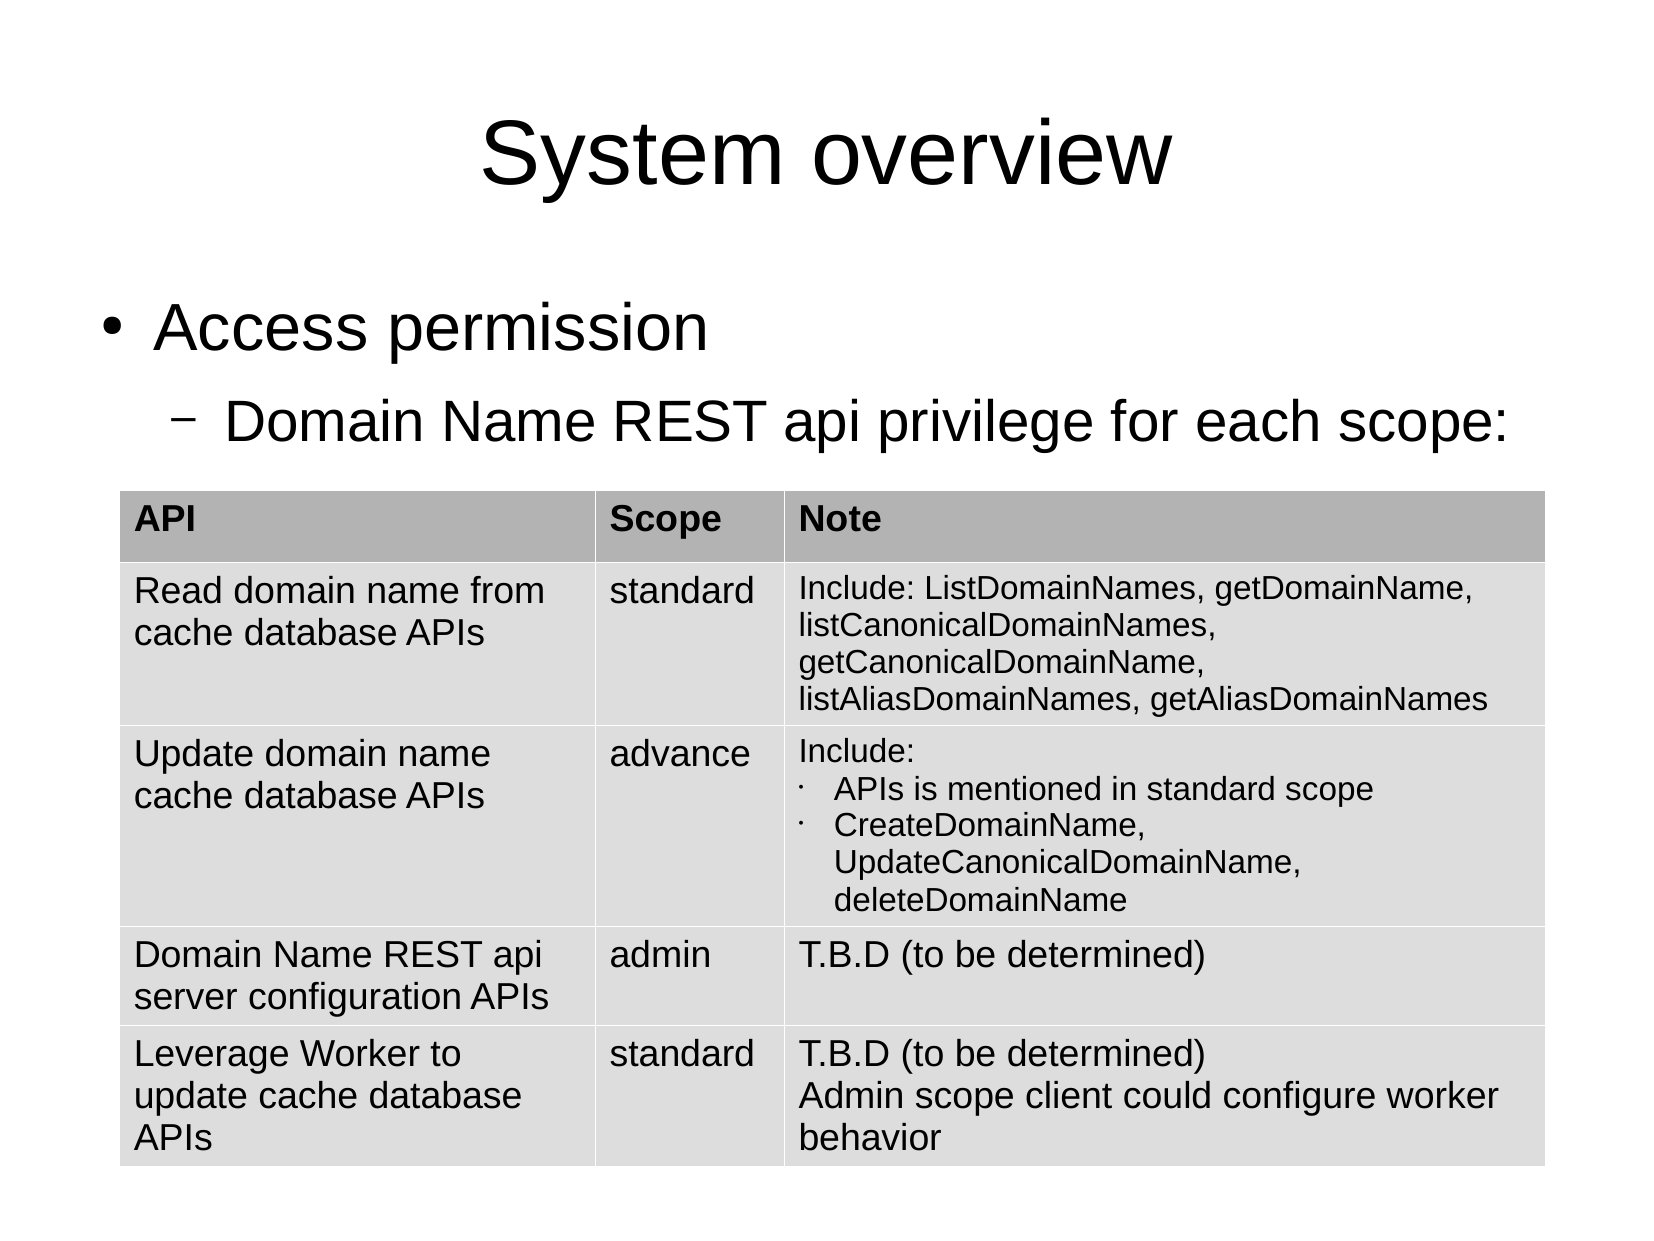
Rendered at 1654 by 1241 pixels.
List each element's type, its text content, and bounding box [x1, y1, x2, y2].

table_header API [120, 491, 595, 562]
table_cell standard [596, 563, 784, 725]
table_cell Read domain name from cache database APIs [120, 563, 595, 725]
table_header Note [785, 491, 1545, 562]
table_cell Include: APIs is mentioned in standard scope CreateDomainName, UpdateCanonicalDomainName, deleteDomainName [785, 726, 1545, 926]
table_cell Leverage Worker to update cache database APIs [120, 1026, 595, 1166]
list Access permission Domain Name REST api privilege for each scope: [82, 290, 1571, 1010]
table_cell T.B.D (to be determined) [785, 927, 1545, 1025]
title System overview [82, 49, 1571, 257]
table_header Scope [596, 491, 784, 562]
table_cell admin [596, 927, 784, 1025]
table_cell Include: ListDomainNames, getDomainName, listCanonicalDomainNames, getCanonicalDomainName, listAliasDomainNames, getAliasDomainNames [785, 563, 1545, 725]
table_cell Update domain name cache database APIs [120, 726, 595, 926]
table_cell T.B.D (to be determined) Admin scope client could configure worker behavior [785, 1026, 1545, 1166]
table_cell Domain Name REST api server configuration APIs [120, 927, 595, 1025]
table_cell standard [596, 1026, 784, 1166]
table_cell advance [596, 726, 784, 926]
